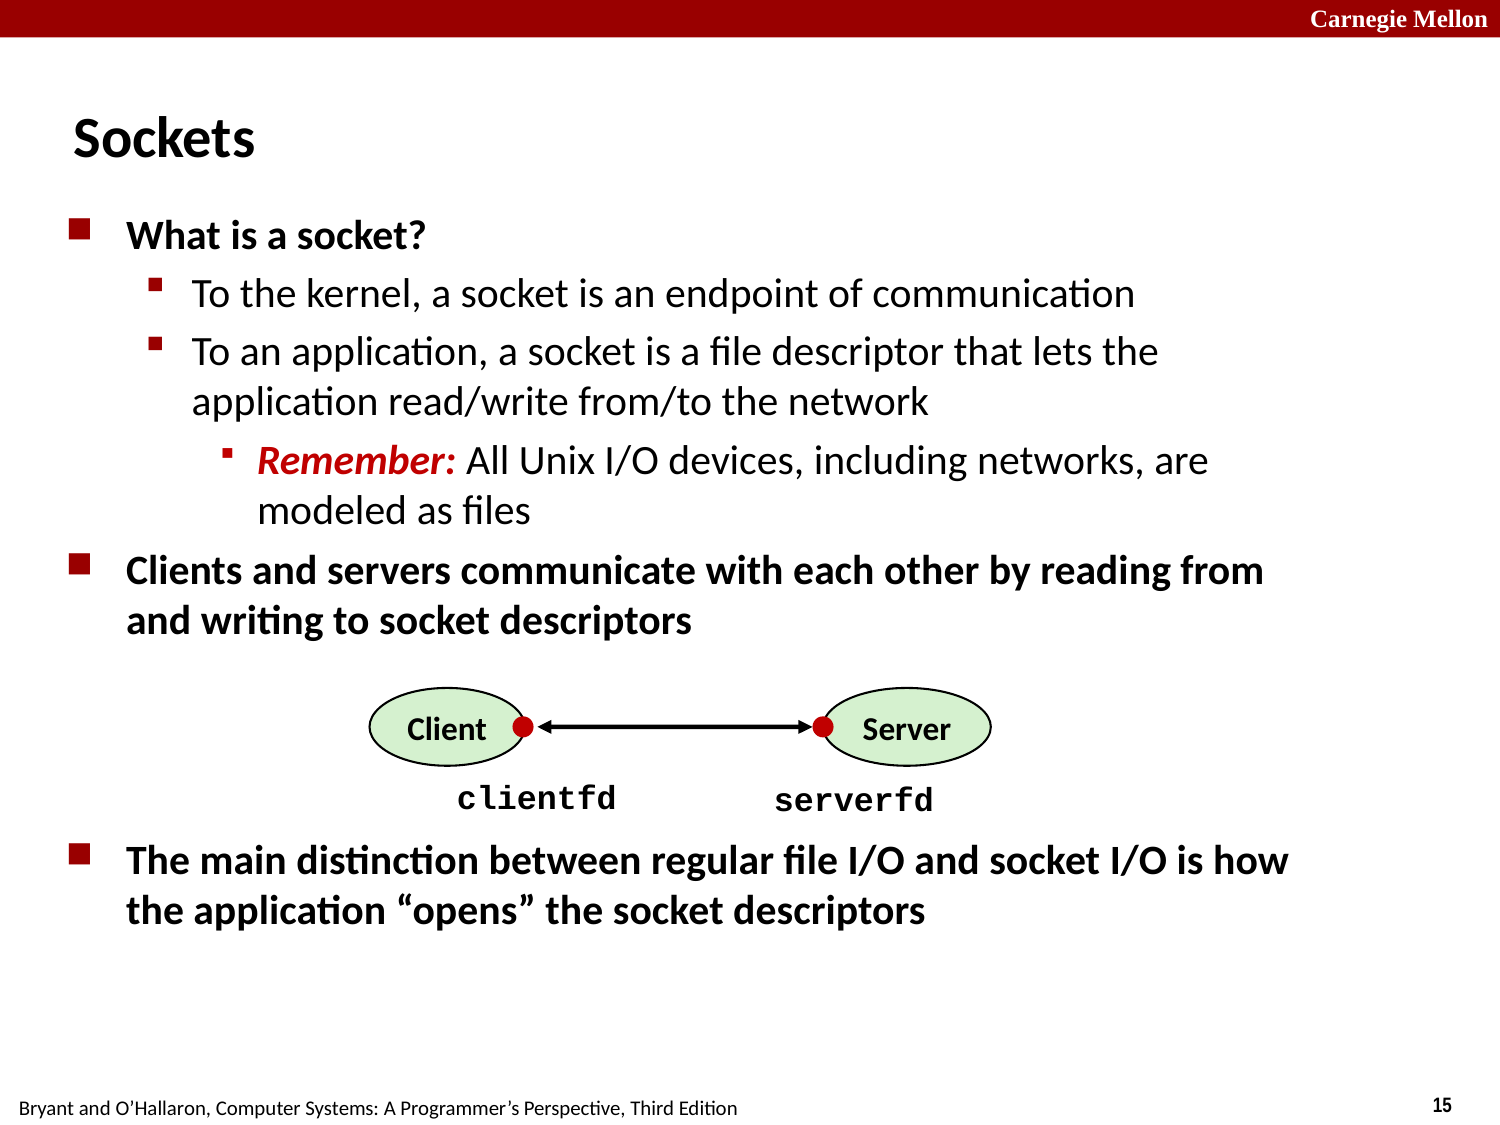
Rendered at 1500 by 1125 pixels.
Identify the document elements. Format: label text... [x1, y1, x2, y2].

text_box clientfd [442, 768, 632, 824]
list What is a socket? To the kernel, a socket is an endpoint of communication To an application, a socket is a file descriptor that lets the application read/write from/to the network Remember: All Unix I/O devices, including networks, are modeled as files Clients and servers communicate with each other by reading from and writing to socket descriptors The main distinction between regular file I/O and socket I/O is how the application “opens” the socket descriptors [54, 200, 1350, 450]
text_box [512, 716, 534, 738]
text_box Server [826, 687, 991, 766]
text_box serverfd [758, 770, 949, 826]
title Sockets [58, 71, 1304, 197]
text_box Client [369, 687, 522, 766]
text_box [812, 716, 834, 738]
